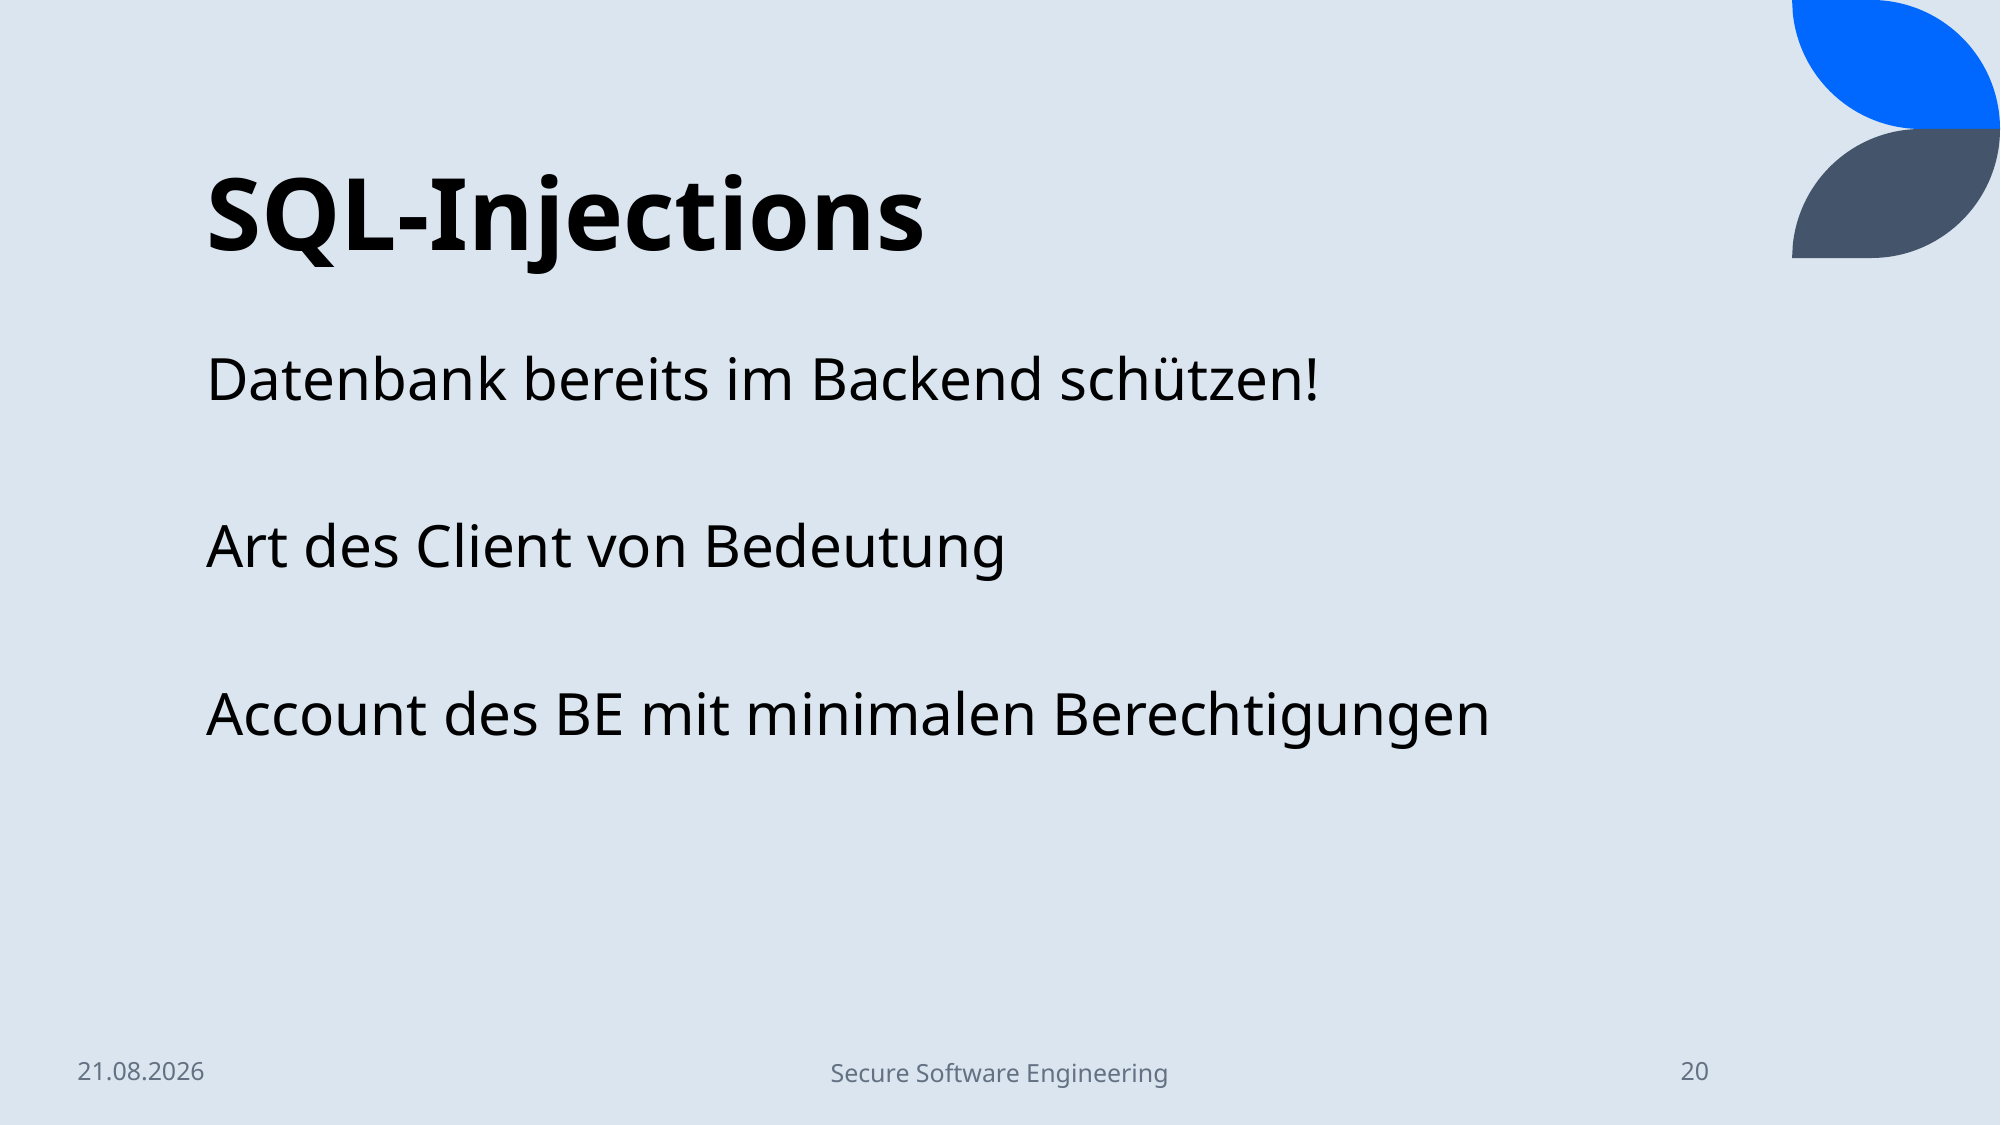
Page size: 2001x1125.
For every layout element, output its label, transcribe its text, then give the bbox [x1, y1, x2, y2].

text_box 27.07.2022 [62, 1042, 342, 1103]
list Datenbank bereits im Backend schützen! Art des Client von Bedeutung Account des BE mit minimalen Berechtigungen [191, 342, 1796, 895]
text_box Secure Software Engineering [662, 1042, 1338, 1103]
text_box 20 [1665, 1042, 1938, 1103]
title SQL-Injections [191, 62, 1796, 280]
